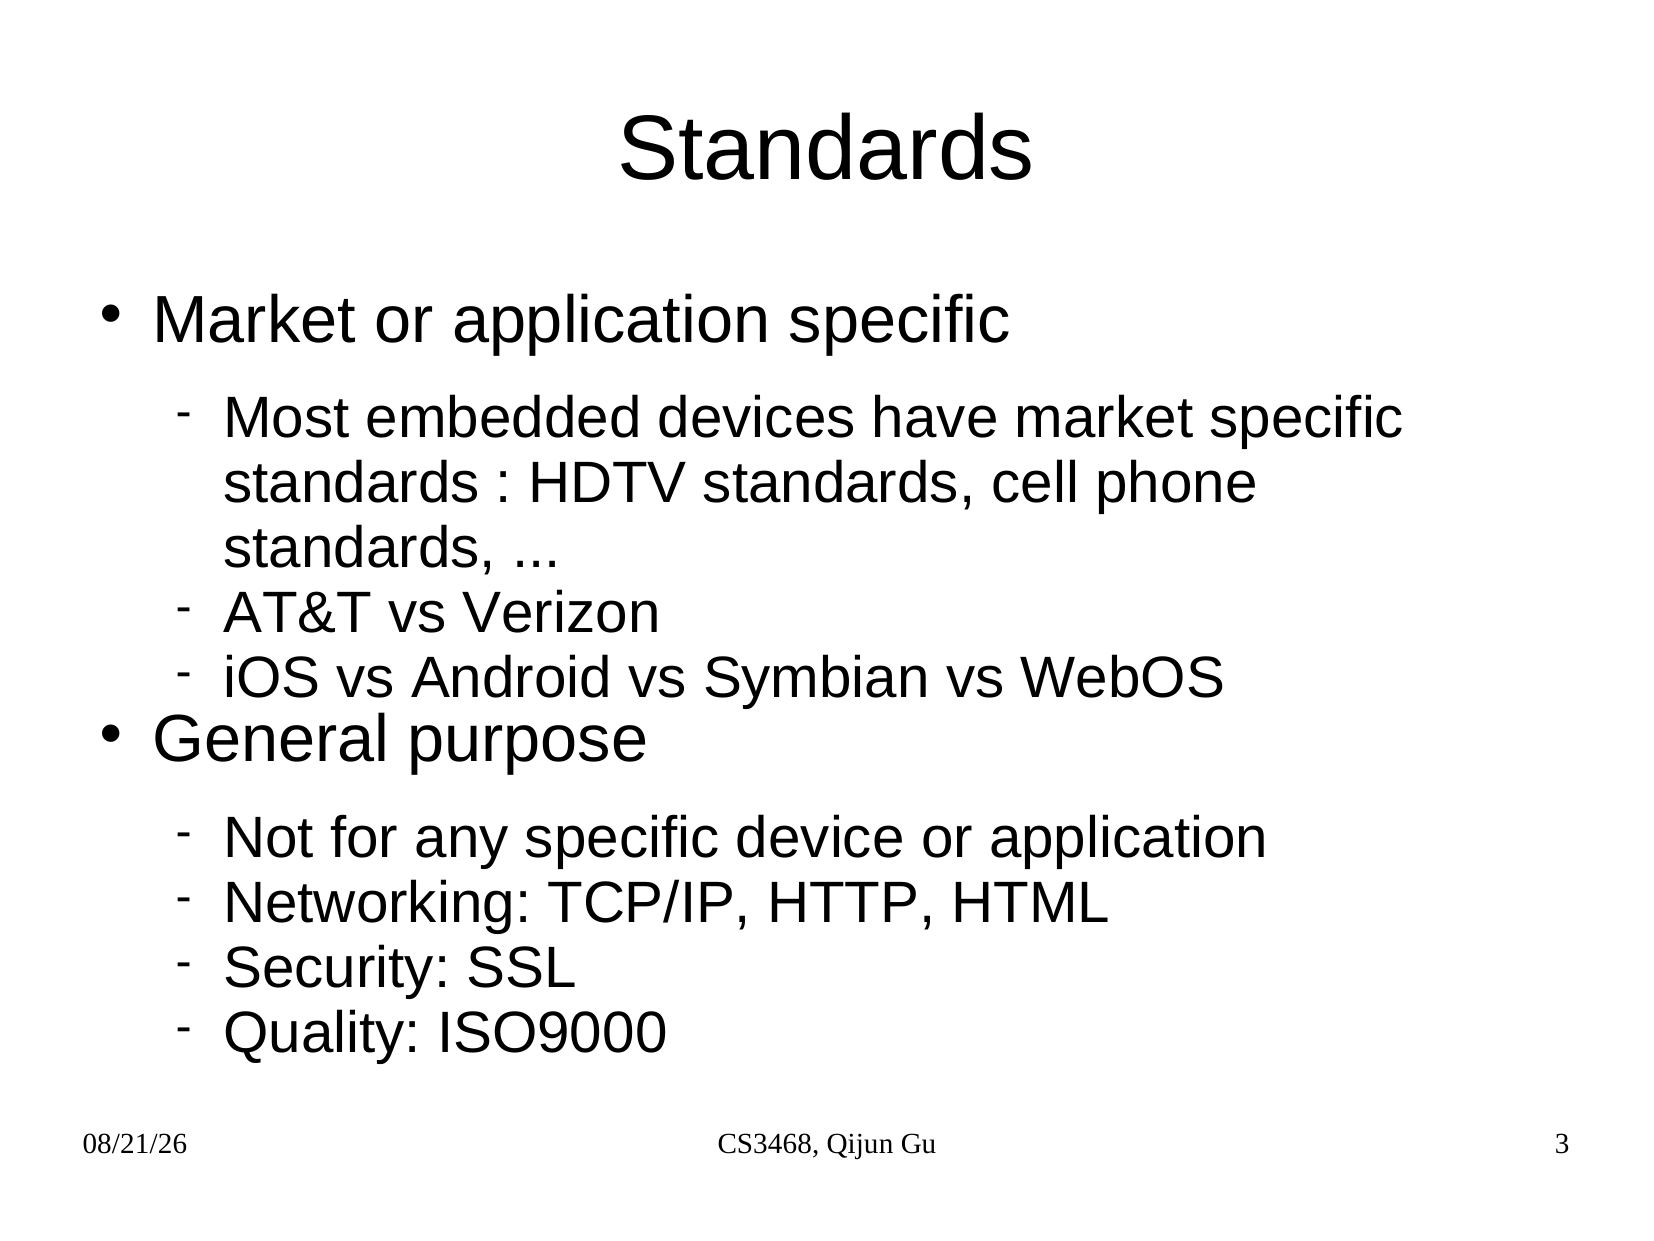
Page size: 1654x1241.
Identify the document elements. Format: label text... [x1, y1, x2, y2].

title Standards [82, 56, 1571, 249]
list Market or application specific Most embedded devices have market specific standards : HDTV standards, cell phone standards, ... AT&T vs Verizon iOS vs Android vs Symbian vs WebOS General purpose Not for any specific device or application Networking: TCP/IP, HTTP, HTML Security: SSL Quality: ISO9000 [82, 290, 1571, 1094]
